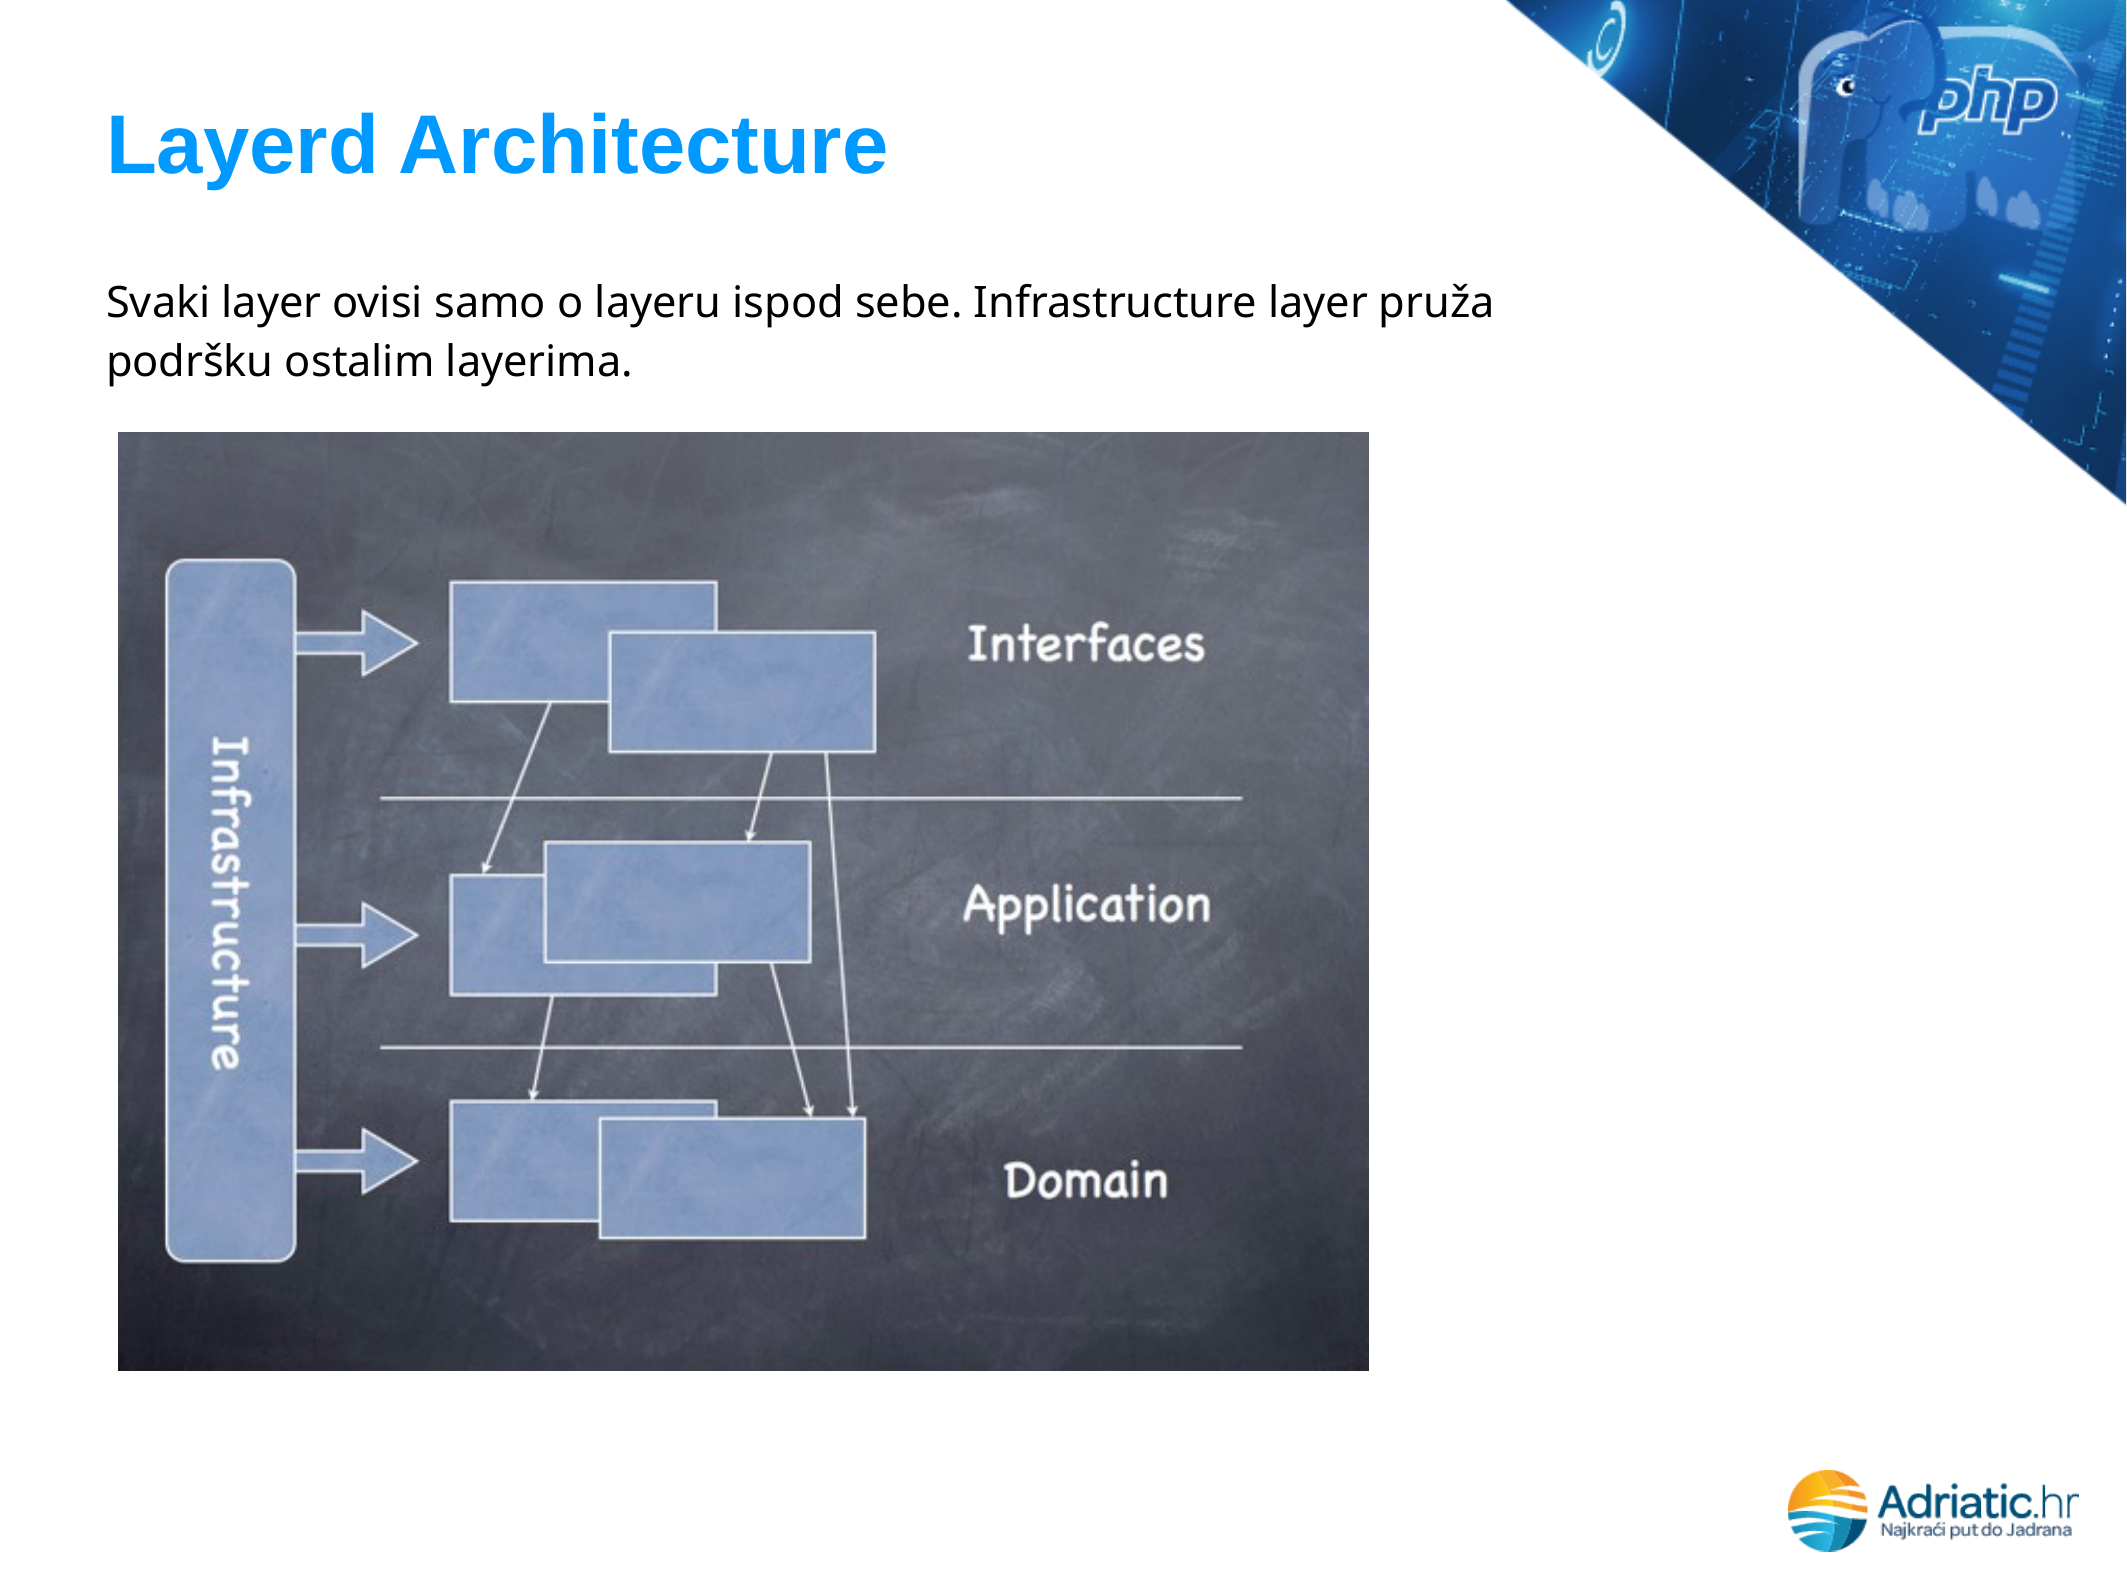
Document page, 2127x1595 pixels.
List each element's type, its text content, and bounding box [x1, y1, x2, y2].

picture [1505, 0, 2127, 625]
list Svaki layer ovisi samo o layeru ispod sebe. Infrastructure layer pruža podršku ostalim layerima. [106, 271, 1548, 390]
picture [1788, 1470, 2079, 1552]
title Layerd Architecture [106, 70, 1630, 219]
picture [118, 432, 1369, 1371]
